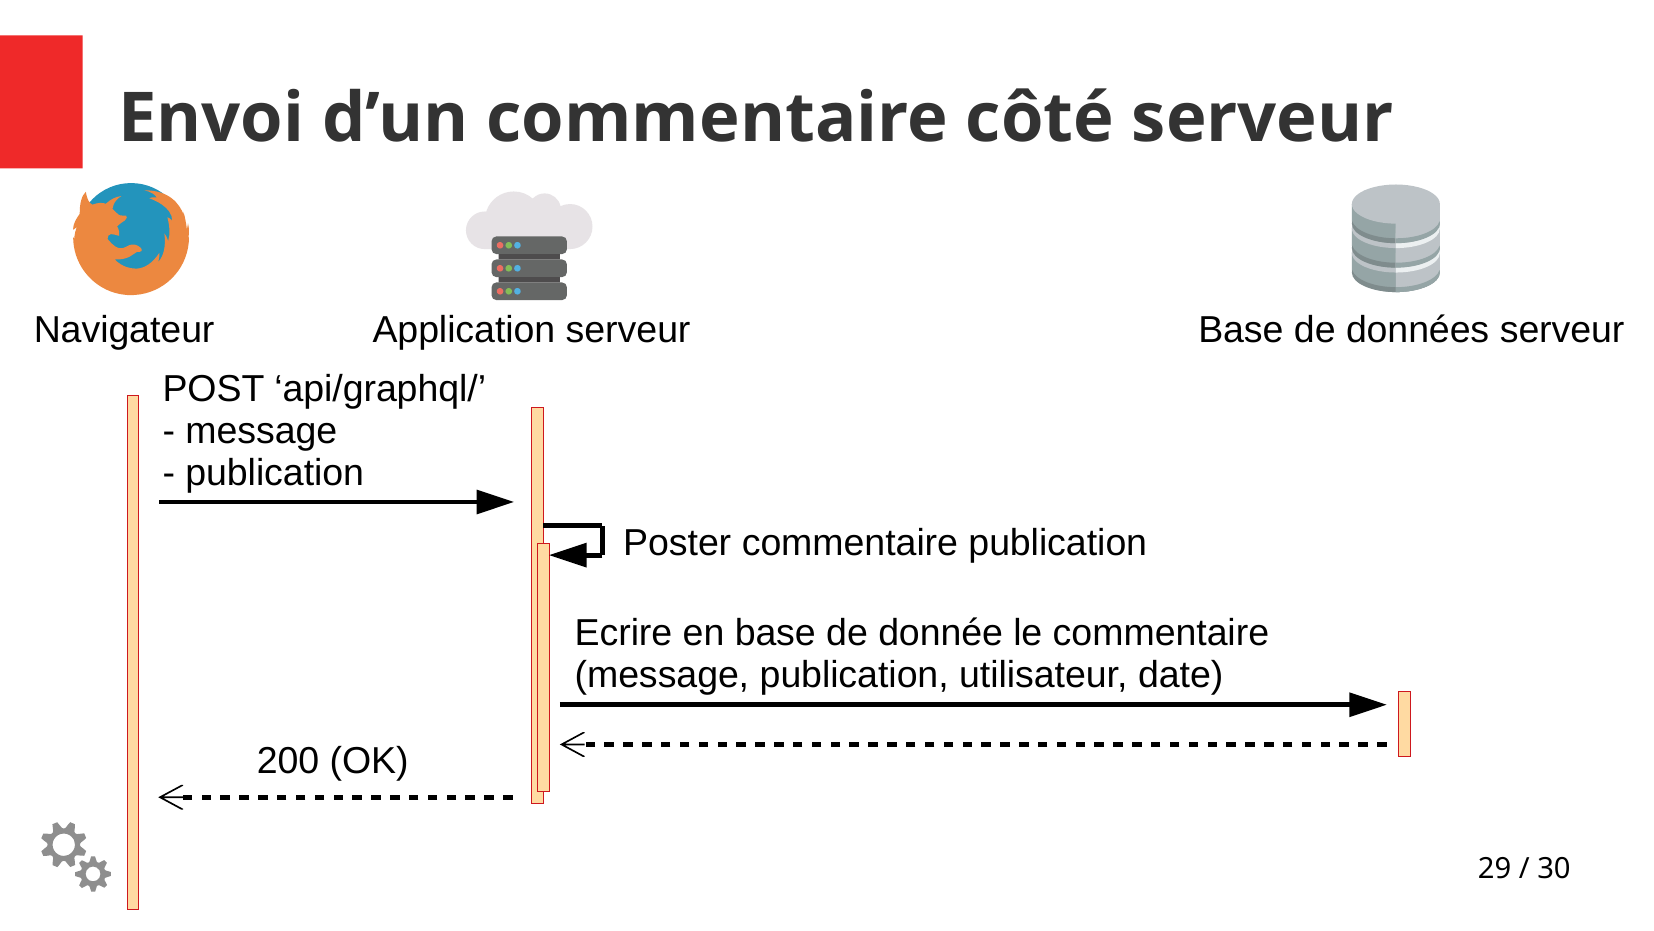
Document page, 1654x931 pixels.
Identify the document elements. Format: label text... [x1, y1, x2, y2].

text_box Navigateur [0, 301, 272, 373]
text_box Application serveur [342, 301, 721, 400]
picture [73, 183, 189, 296]
text_box Poster commentaire publication [608, 513, 1252, 579]
title Envoi d’un commentaire côté serveur [118, 37, 1571, 193]
text_box Ecrire en base de donnée le commentaire (message, publication, utilisateur, date) [559, 604, 1411, 704]
picture [461, 178, 597, 301]
text_box Base de données serveur [1181, 301, 1642, 401]
text_box [531, 407, 550, 804]
text_box POST ‘api/graphql/’ - message - publication [147, 360, 526, 502]
picture [41, 822, 111, 892]
text_box [127, 395, 139, 910]
picture [1334, 177, 1458, 300]
text_box [1398, 691, 1411, 757]
text_box 200 (OK) [242, 732, 426, 790]
